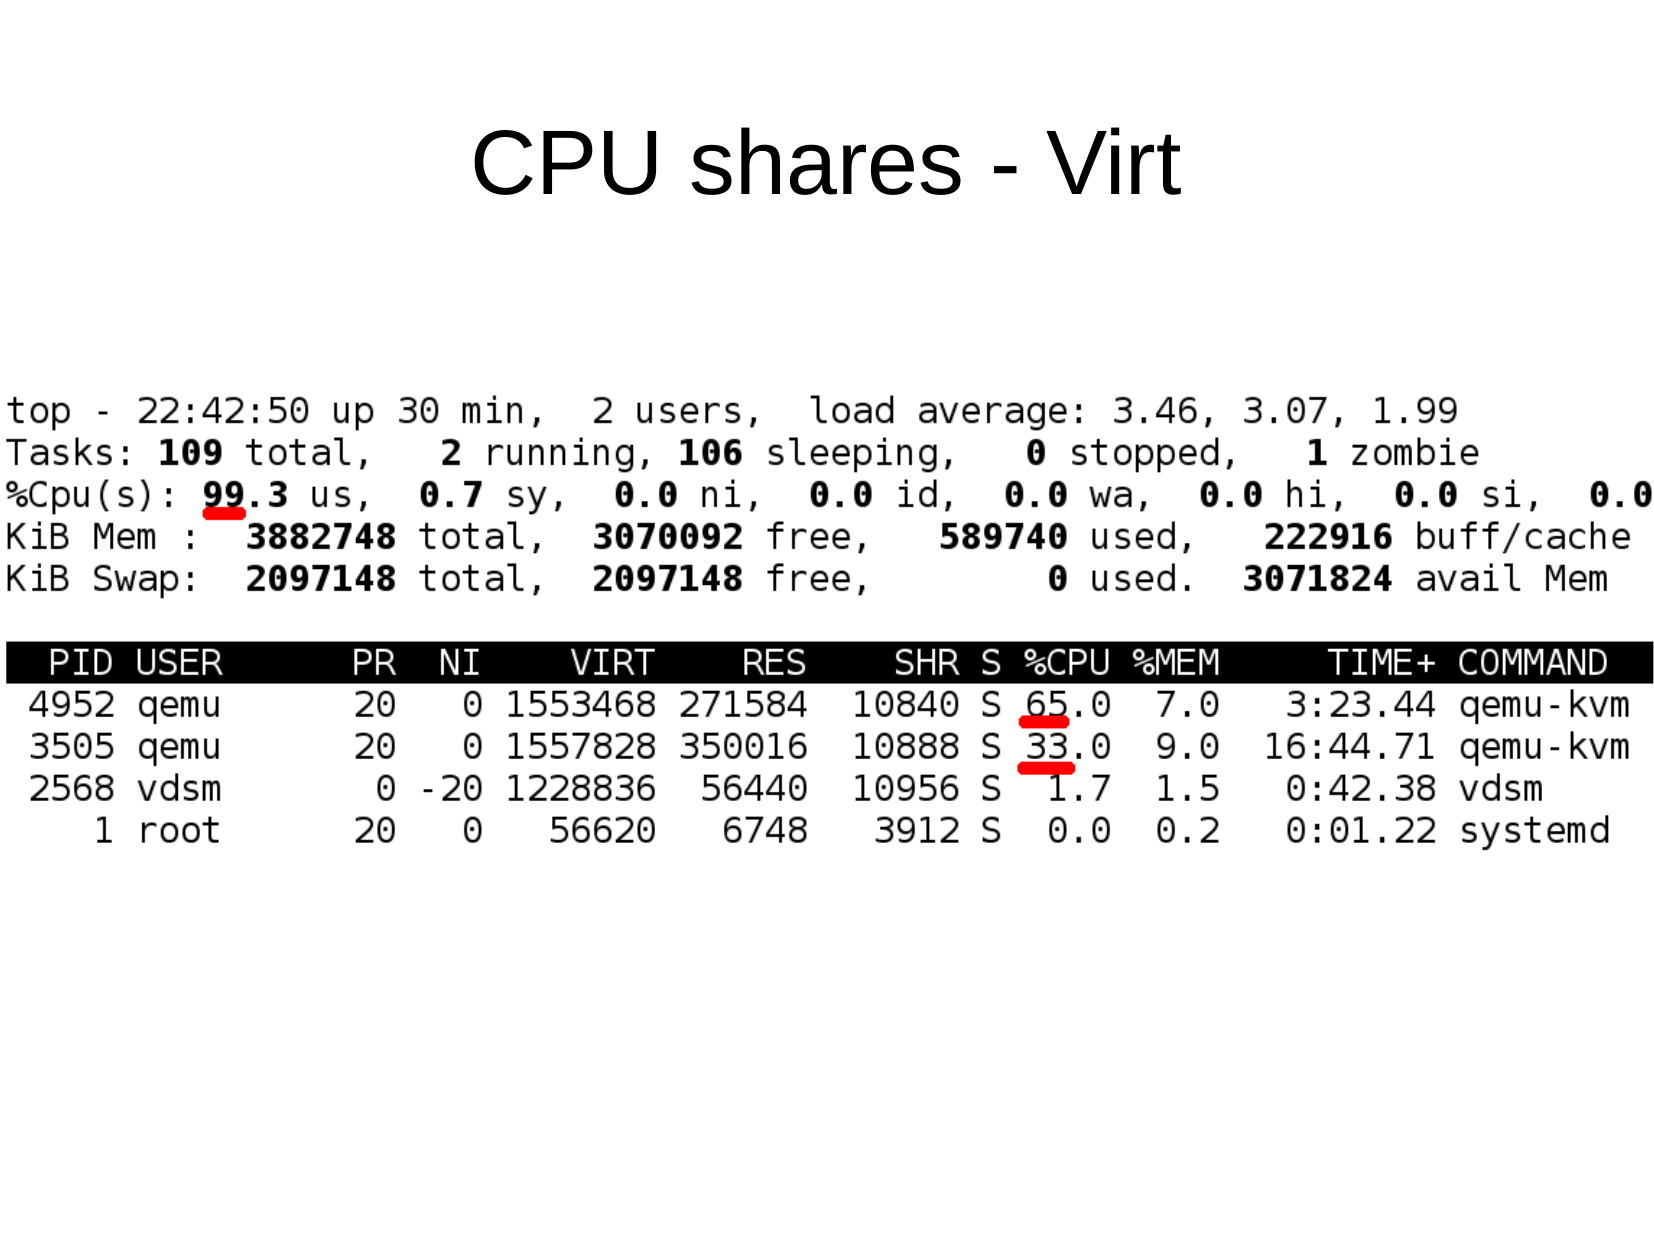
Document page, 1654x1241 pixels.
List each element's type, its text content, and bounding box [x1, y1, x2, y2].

title CPU shares - Virt [82, 87, 1571, 239]
picture [5, 390, 1654, 856]
